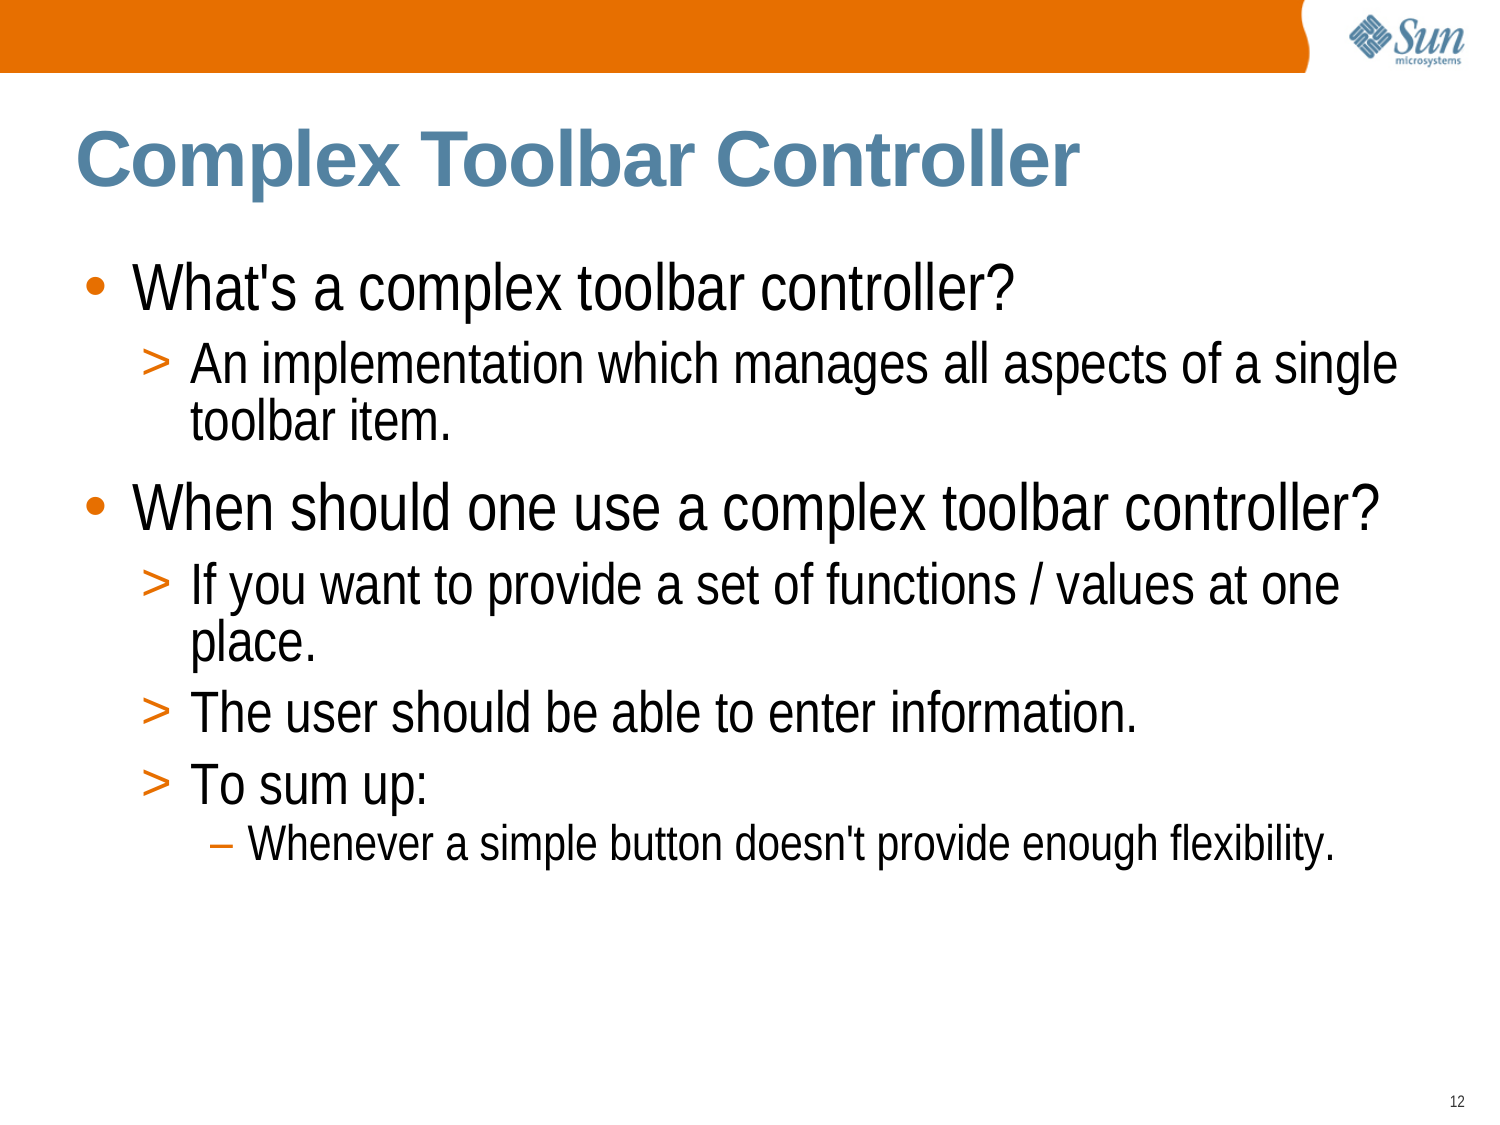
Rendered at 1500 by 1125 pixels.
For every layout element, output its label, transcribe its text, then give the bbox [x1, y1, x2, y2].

picture [0, 0, 1500, 73]
title Complex Toolbar Controller [75, 123, 1437, 227]
list What's a complex toolbar controller? An implementation which manages all aspects of a single toolbar item. When should one use a complex toolbar controller? If you want to provide a set of functions / values at one place. The user should be able to enter information. To sum up: Whenever a simple button doesn't provide enough flexibility. [64, 258, 1401, 1062]
